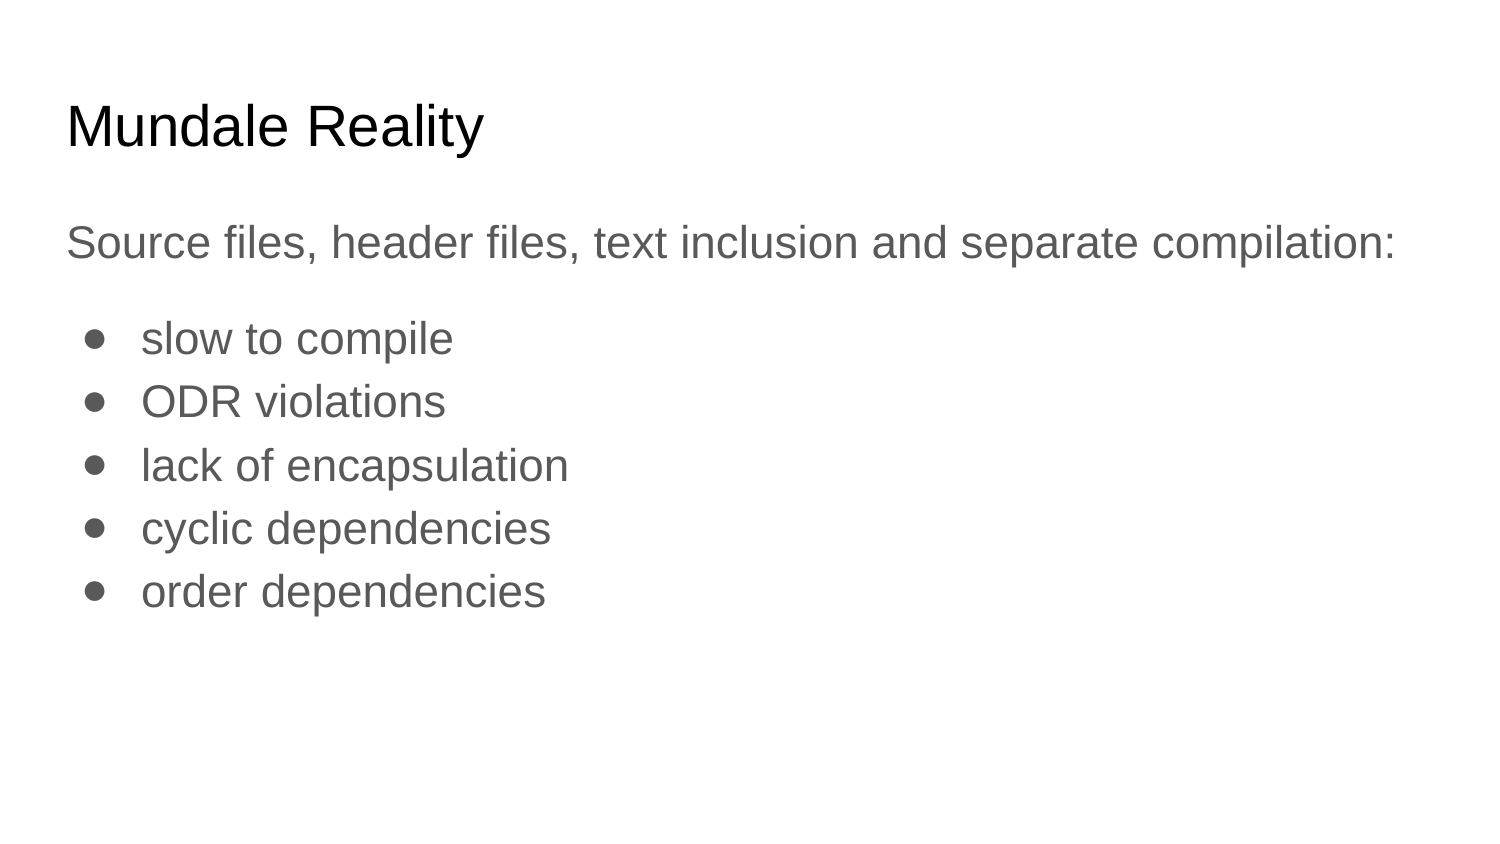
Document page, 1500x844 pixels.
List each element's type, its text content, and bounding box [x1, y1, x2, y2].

title Mundale Reality [51, 72, 1449, 167]
list Source files, header files, text inclusion and separate compilation: slow to compile ODR violations lack of encapsulation cyclic dependencies order dependencies [51, 189, 1449, 750]
